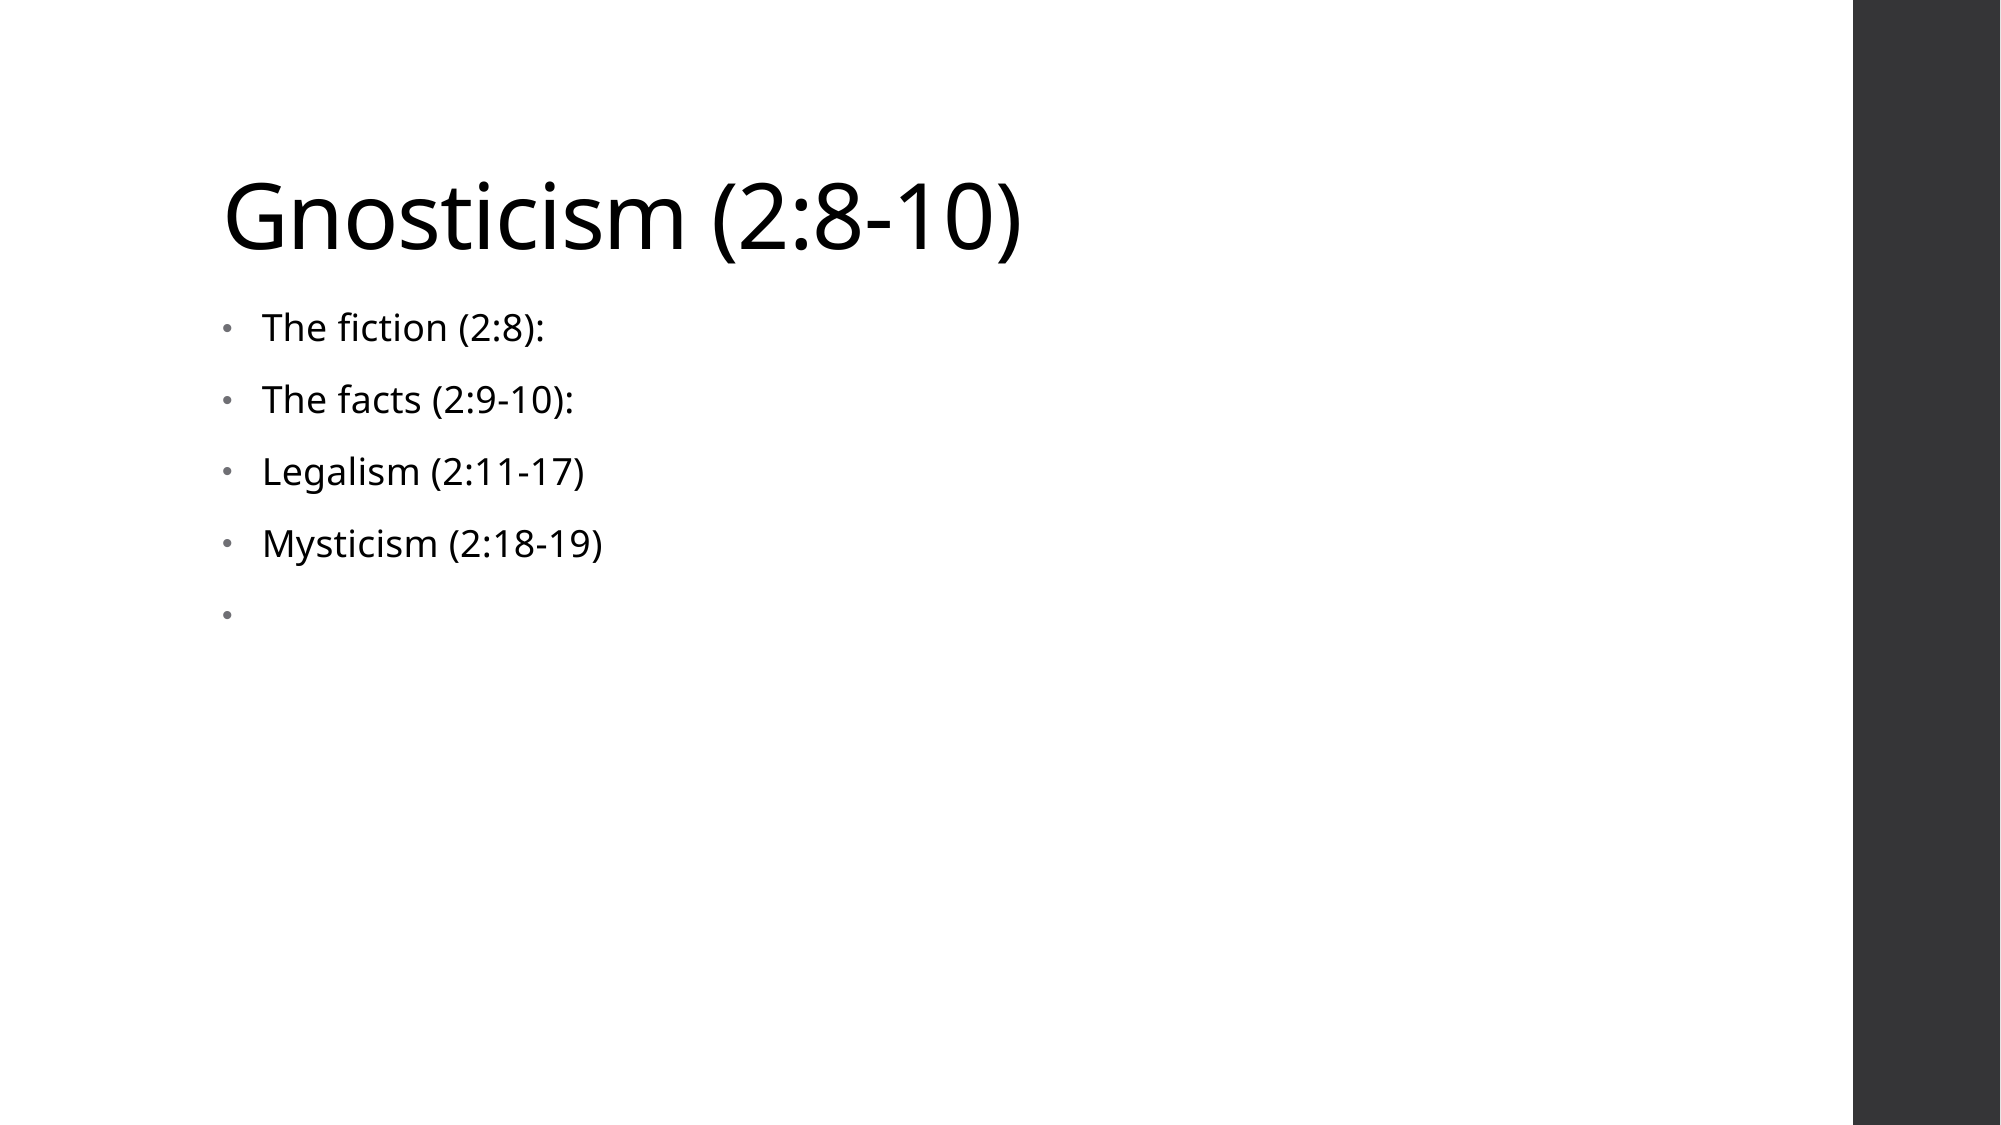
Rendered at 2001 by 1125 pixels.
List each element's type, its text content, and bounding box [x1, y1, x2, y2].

title Gnosticism (2:8-10) [206, 60, 1797, 278]
list The fiction (2:8): The facts (2:9-10): Legalism (2:11-17) Mysticism (2:18-19) [206, 299, 1617, 1014]
